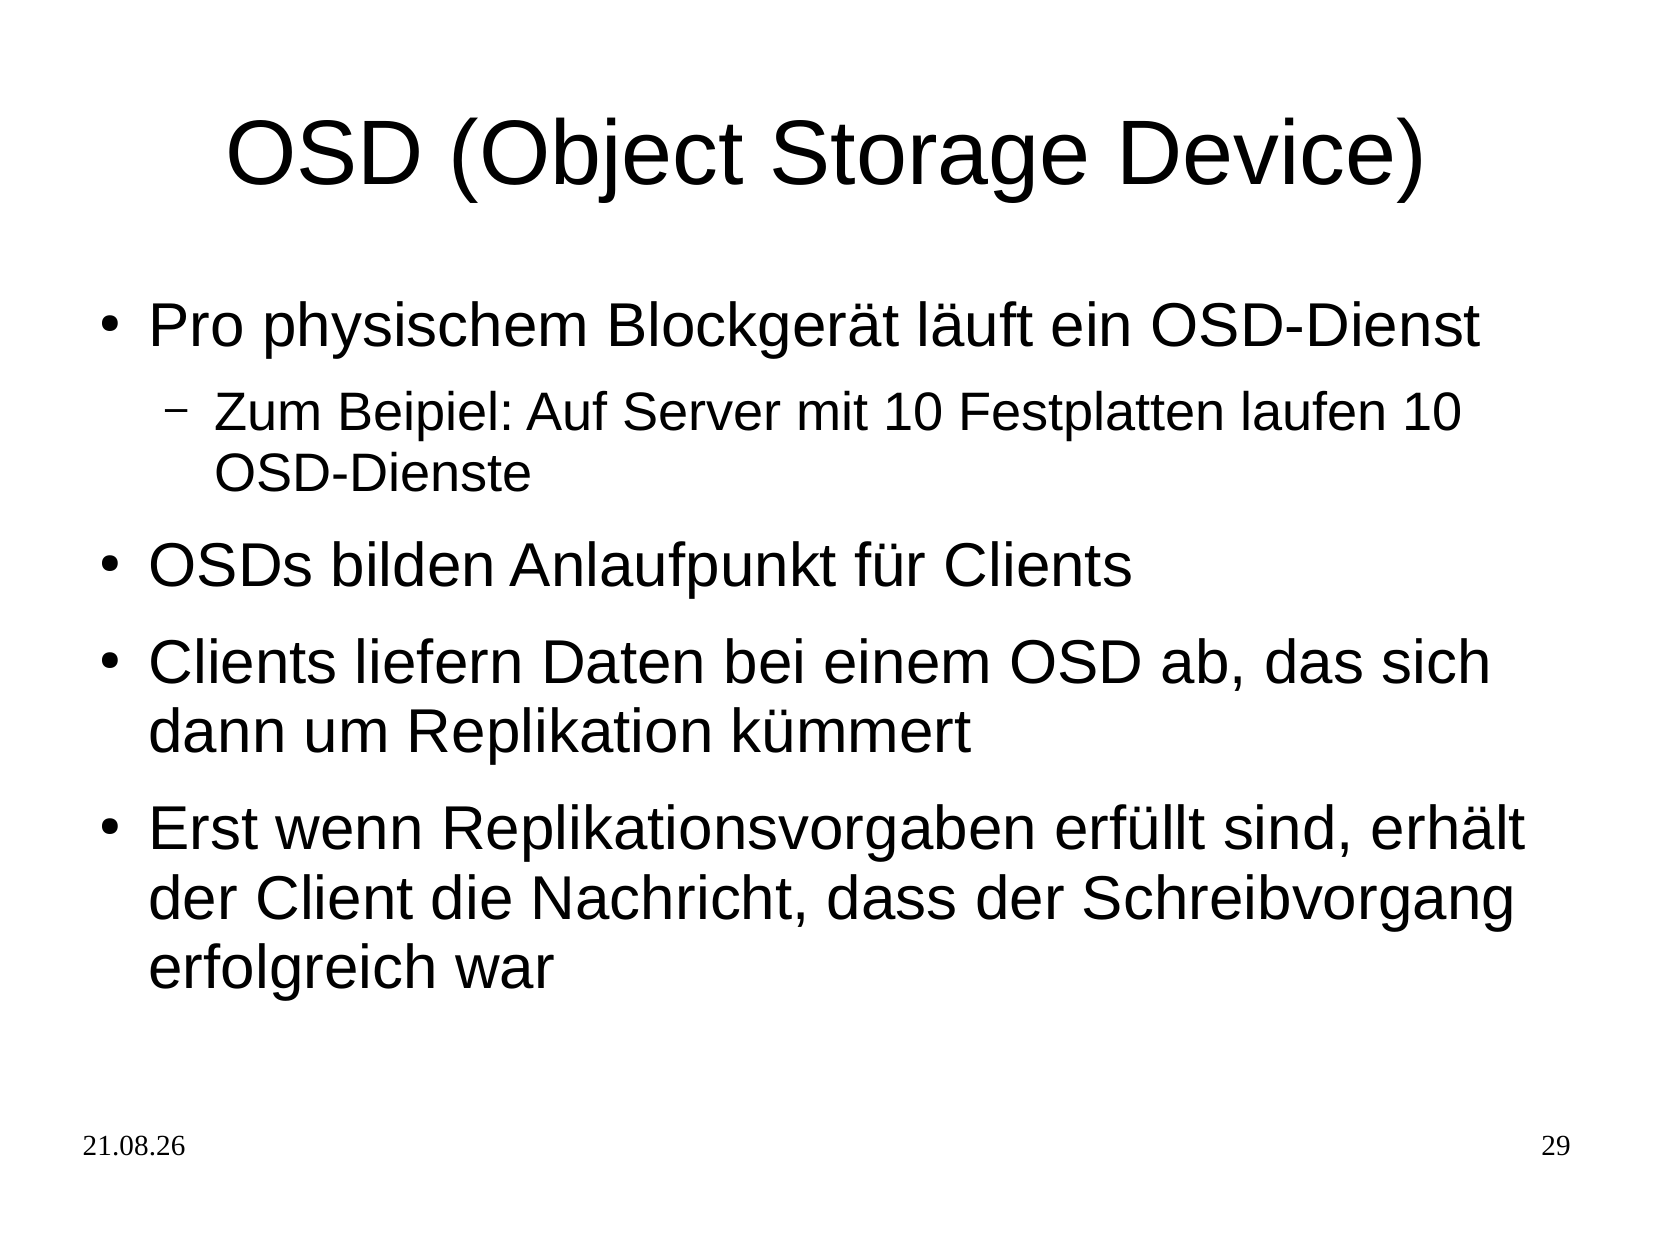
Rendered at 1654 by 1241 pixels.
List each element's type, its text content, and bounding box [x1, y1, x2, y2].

list Pro physischem Blockgerät läuft ein OSD-Dienst Zum Beipiel: Auf Server mit 10 Festplatten laufen 10 OSD-Dienste OSDs bilden Anlaufpunkt für Clients Clients liefern Daten bei einem OSD ab, das sich dann um Replikation kümmert Erst wenn Replikationsvorgaben erfüllt sind, erhält der Client die Nachricht, dass der Schreibvorgang erfolgreich war [82, 290, 1571, 1010]
title OSD (Object Storage Device) [82, 49, 1571, 257]
